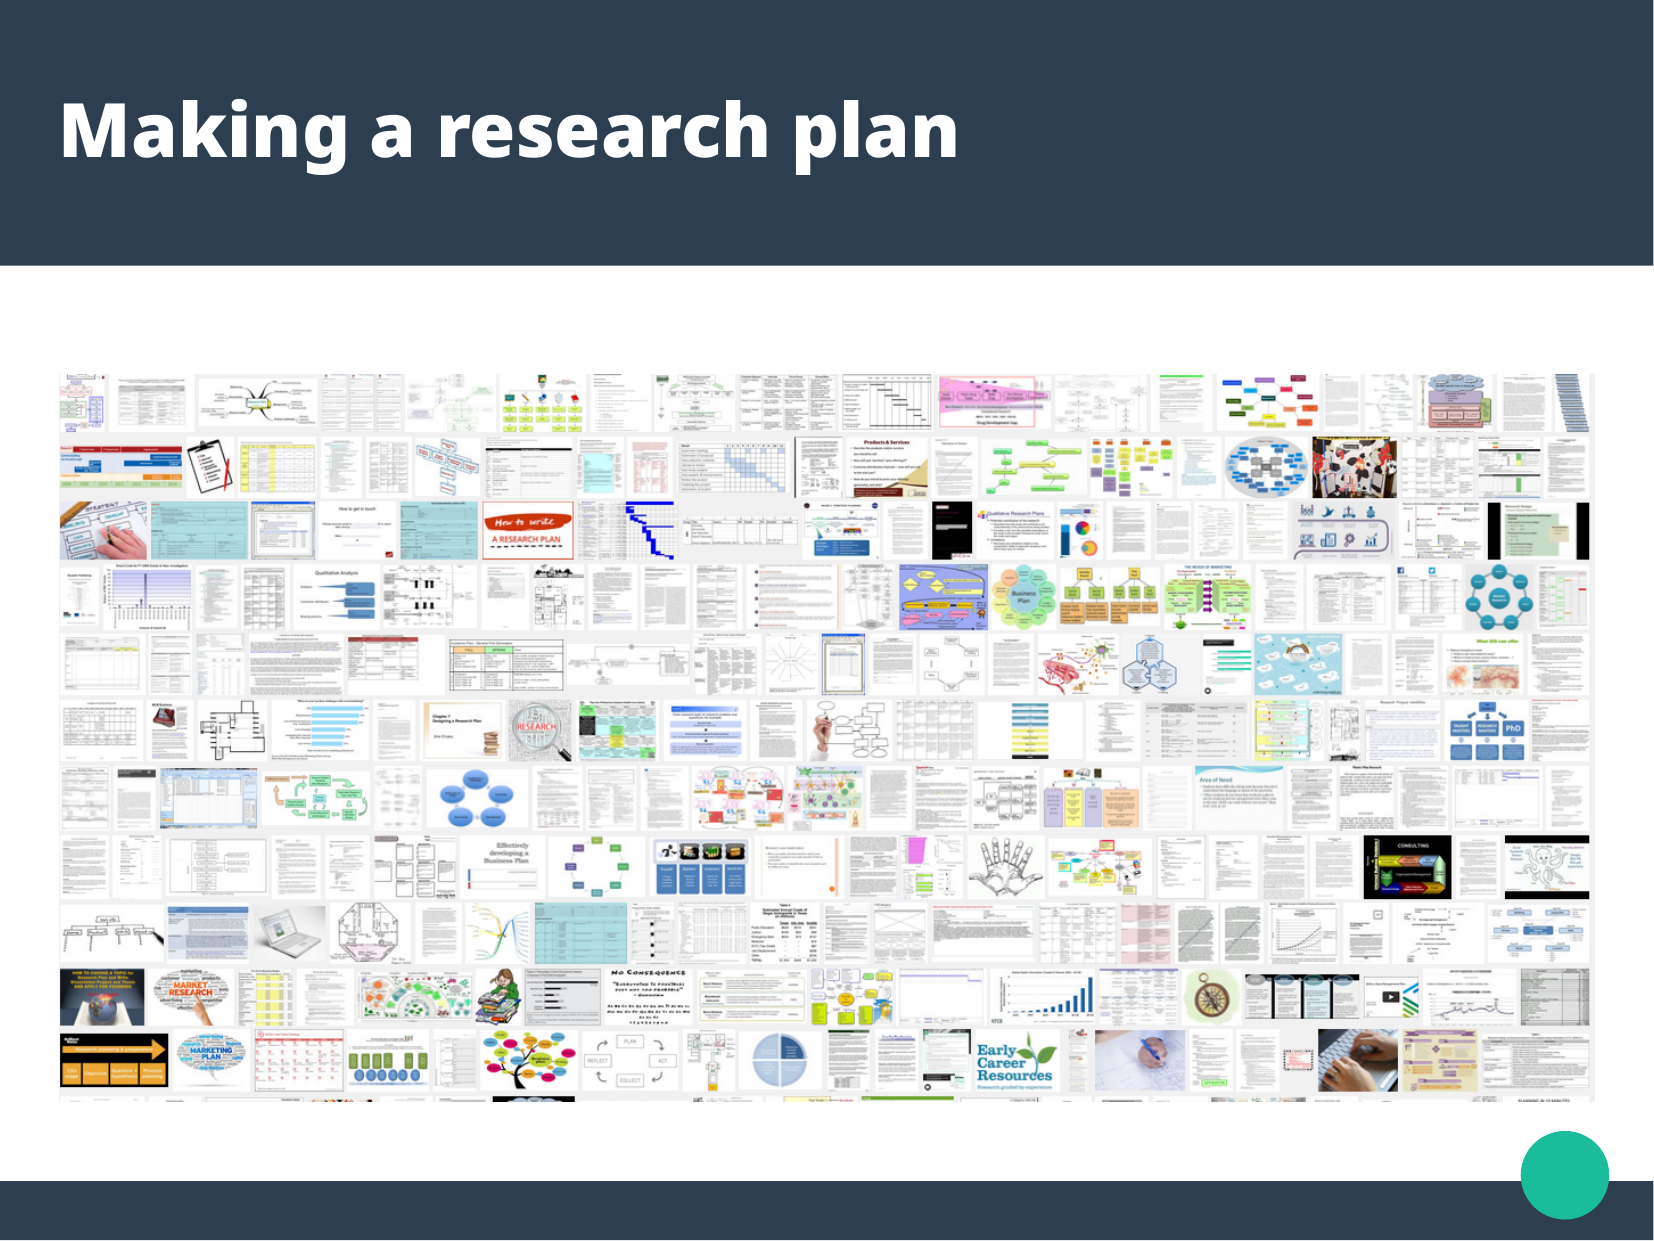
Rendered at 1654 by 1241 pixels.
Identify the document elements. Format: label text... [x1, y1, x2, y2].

picture [59, 374, 1595, 1102]
title Making a research plan [59, 49, 1595, 207]
